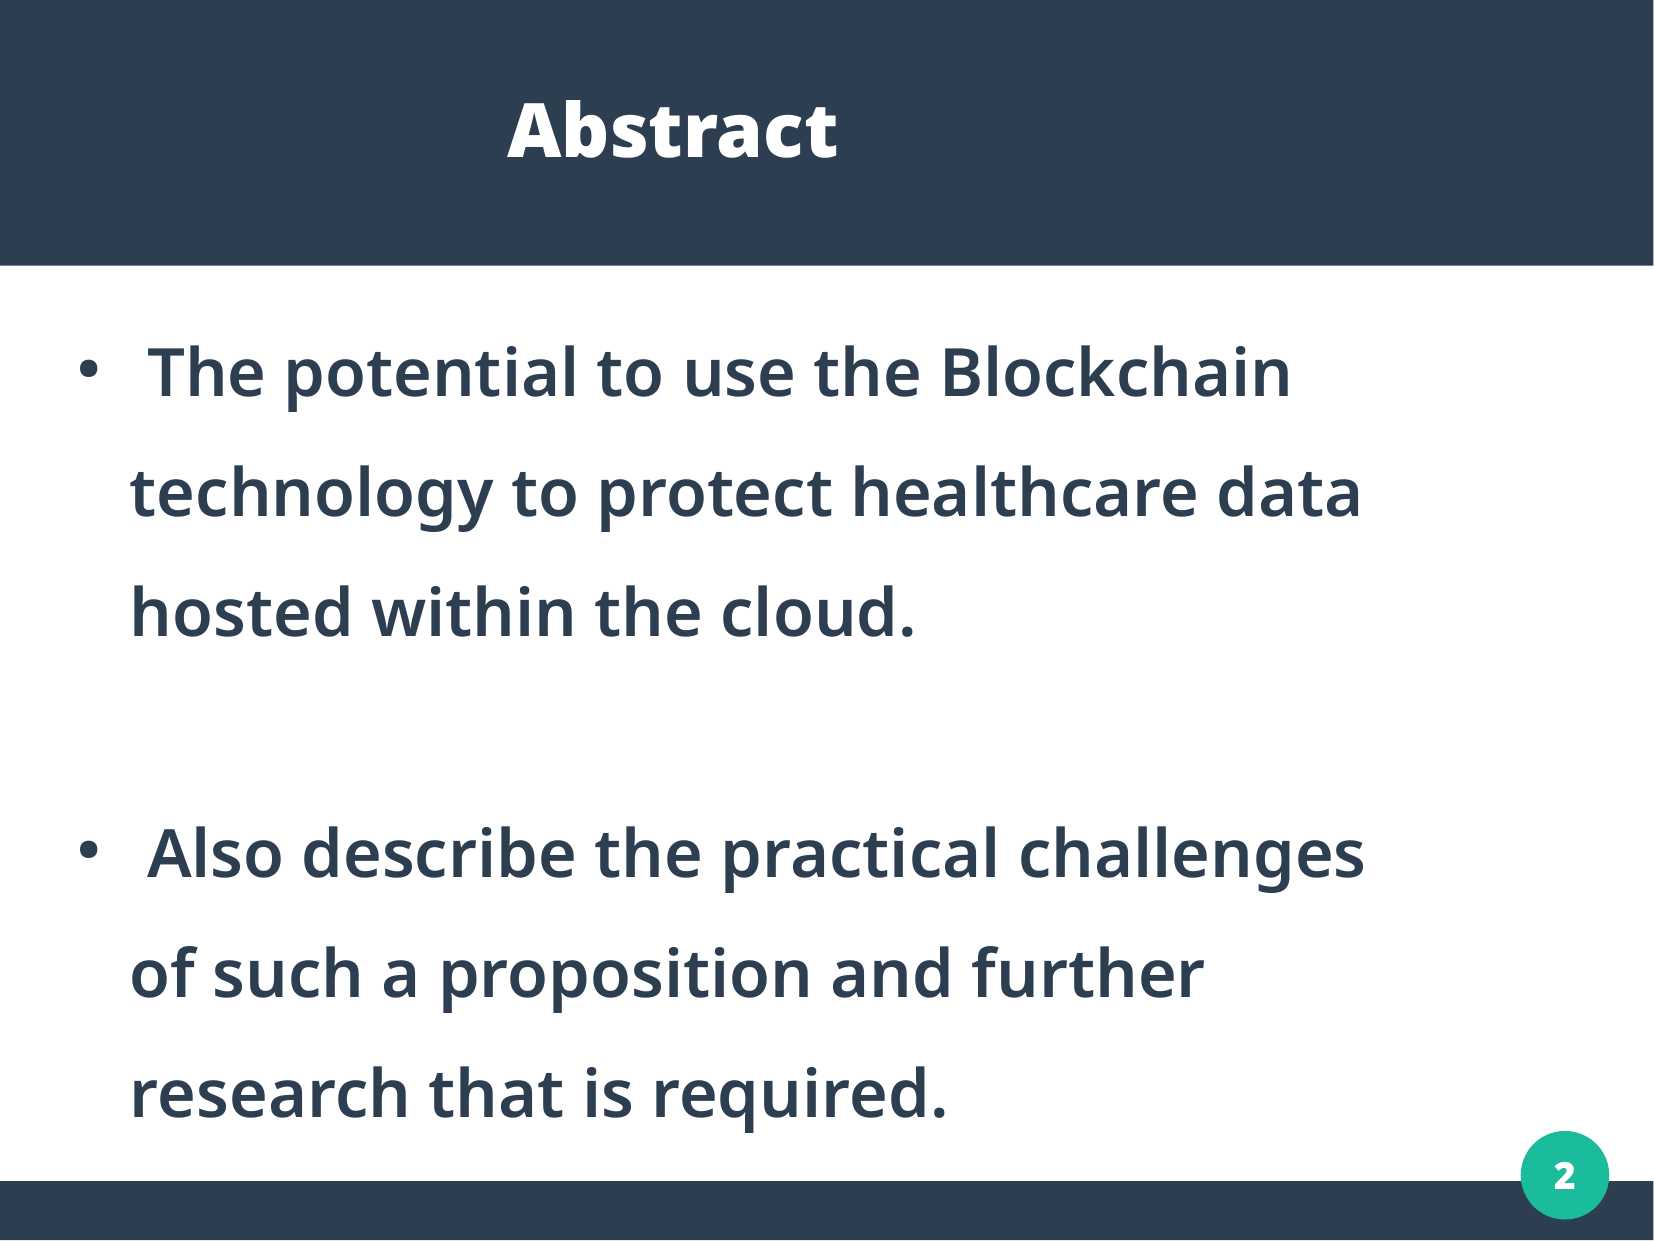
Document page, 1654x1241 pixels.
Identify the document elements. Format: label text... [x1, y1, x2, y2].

title Abstract [59, 49, 1595, 207]
list The potential to use the Blockchain technology to protect healthcare data hosted within the cloud. Also describe the practical challenges of such a proposition and further research that is required. [59, 324, 1595, 1152]
